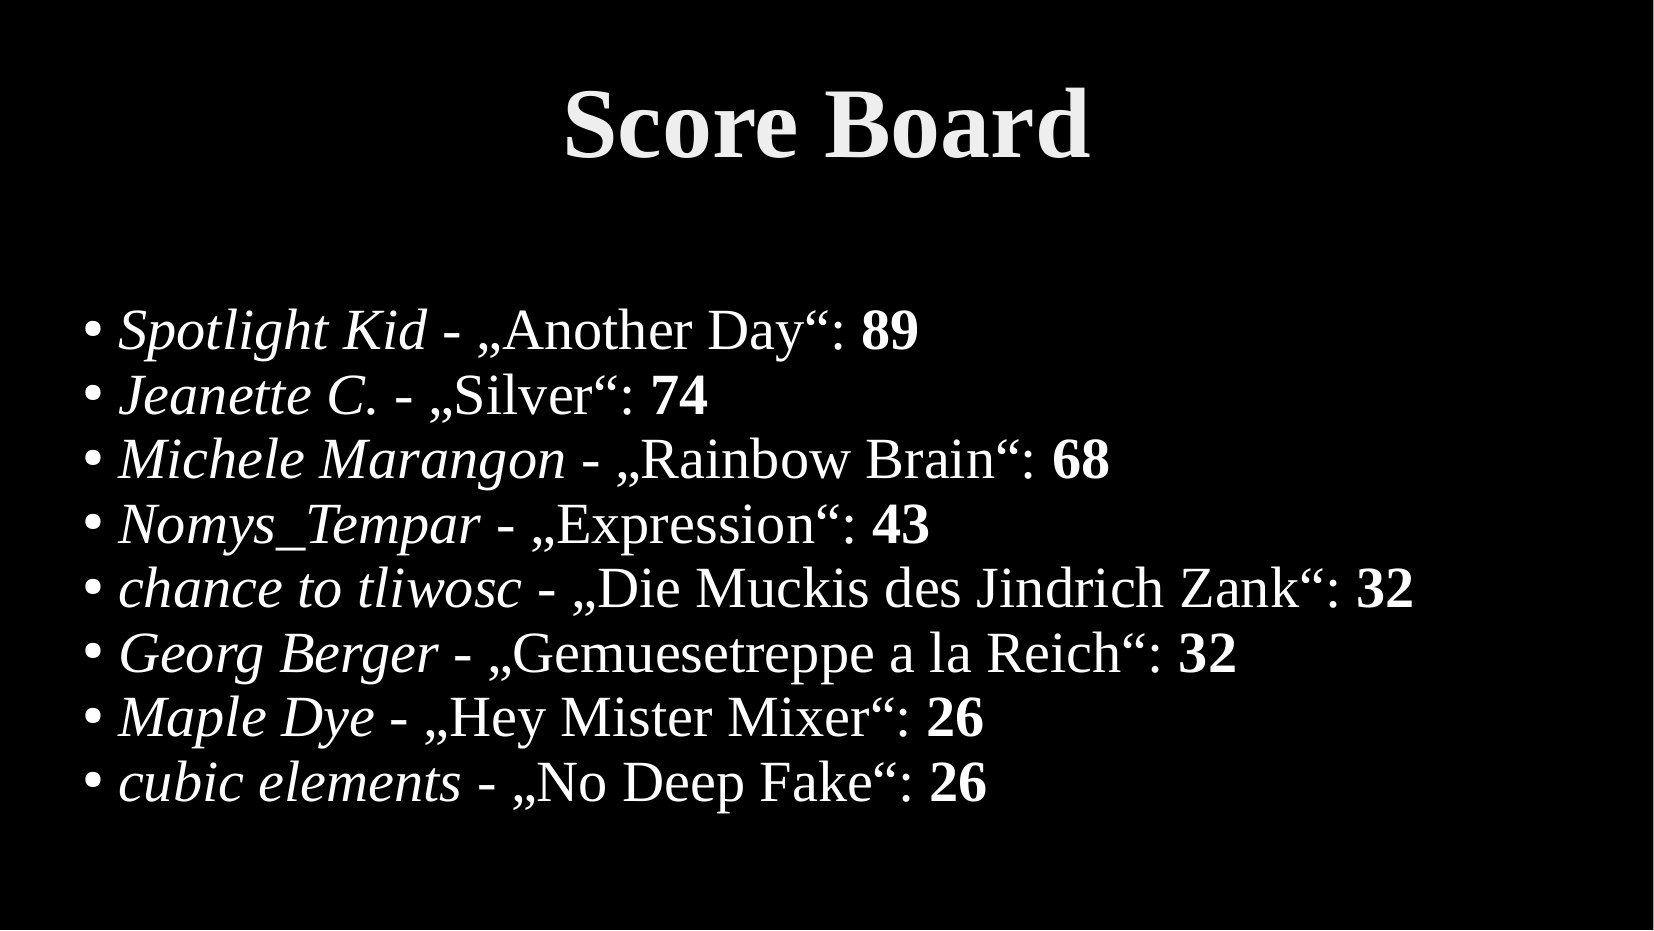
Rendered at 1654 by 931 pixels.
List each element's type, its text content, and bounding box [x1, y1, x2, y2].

subtitle Spotlight Kid - „Another Day“: 89 Jeanette C. - „Silver“: 74 Michele Marangon - „Rainbow Brain“: 68 Nomys_Tempar - „Expression“: 43 chance to tliwosc - „Die Muckis des Jindrich Zank“: 32 Georg Berger - „Gemuesetreppe a la Reich“: 32 Maple Dye - „Hey Mister Mixer“: 26 cubic elements - „No Deep Fake“: 26 [82, 297, 1571, 814]
title Score Board [82, 35, 1571, 213]
